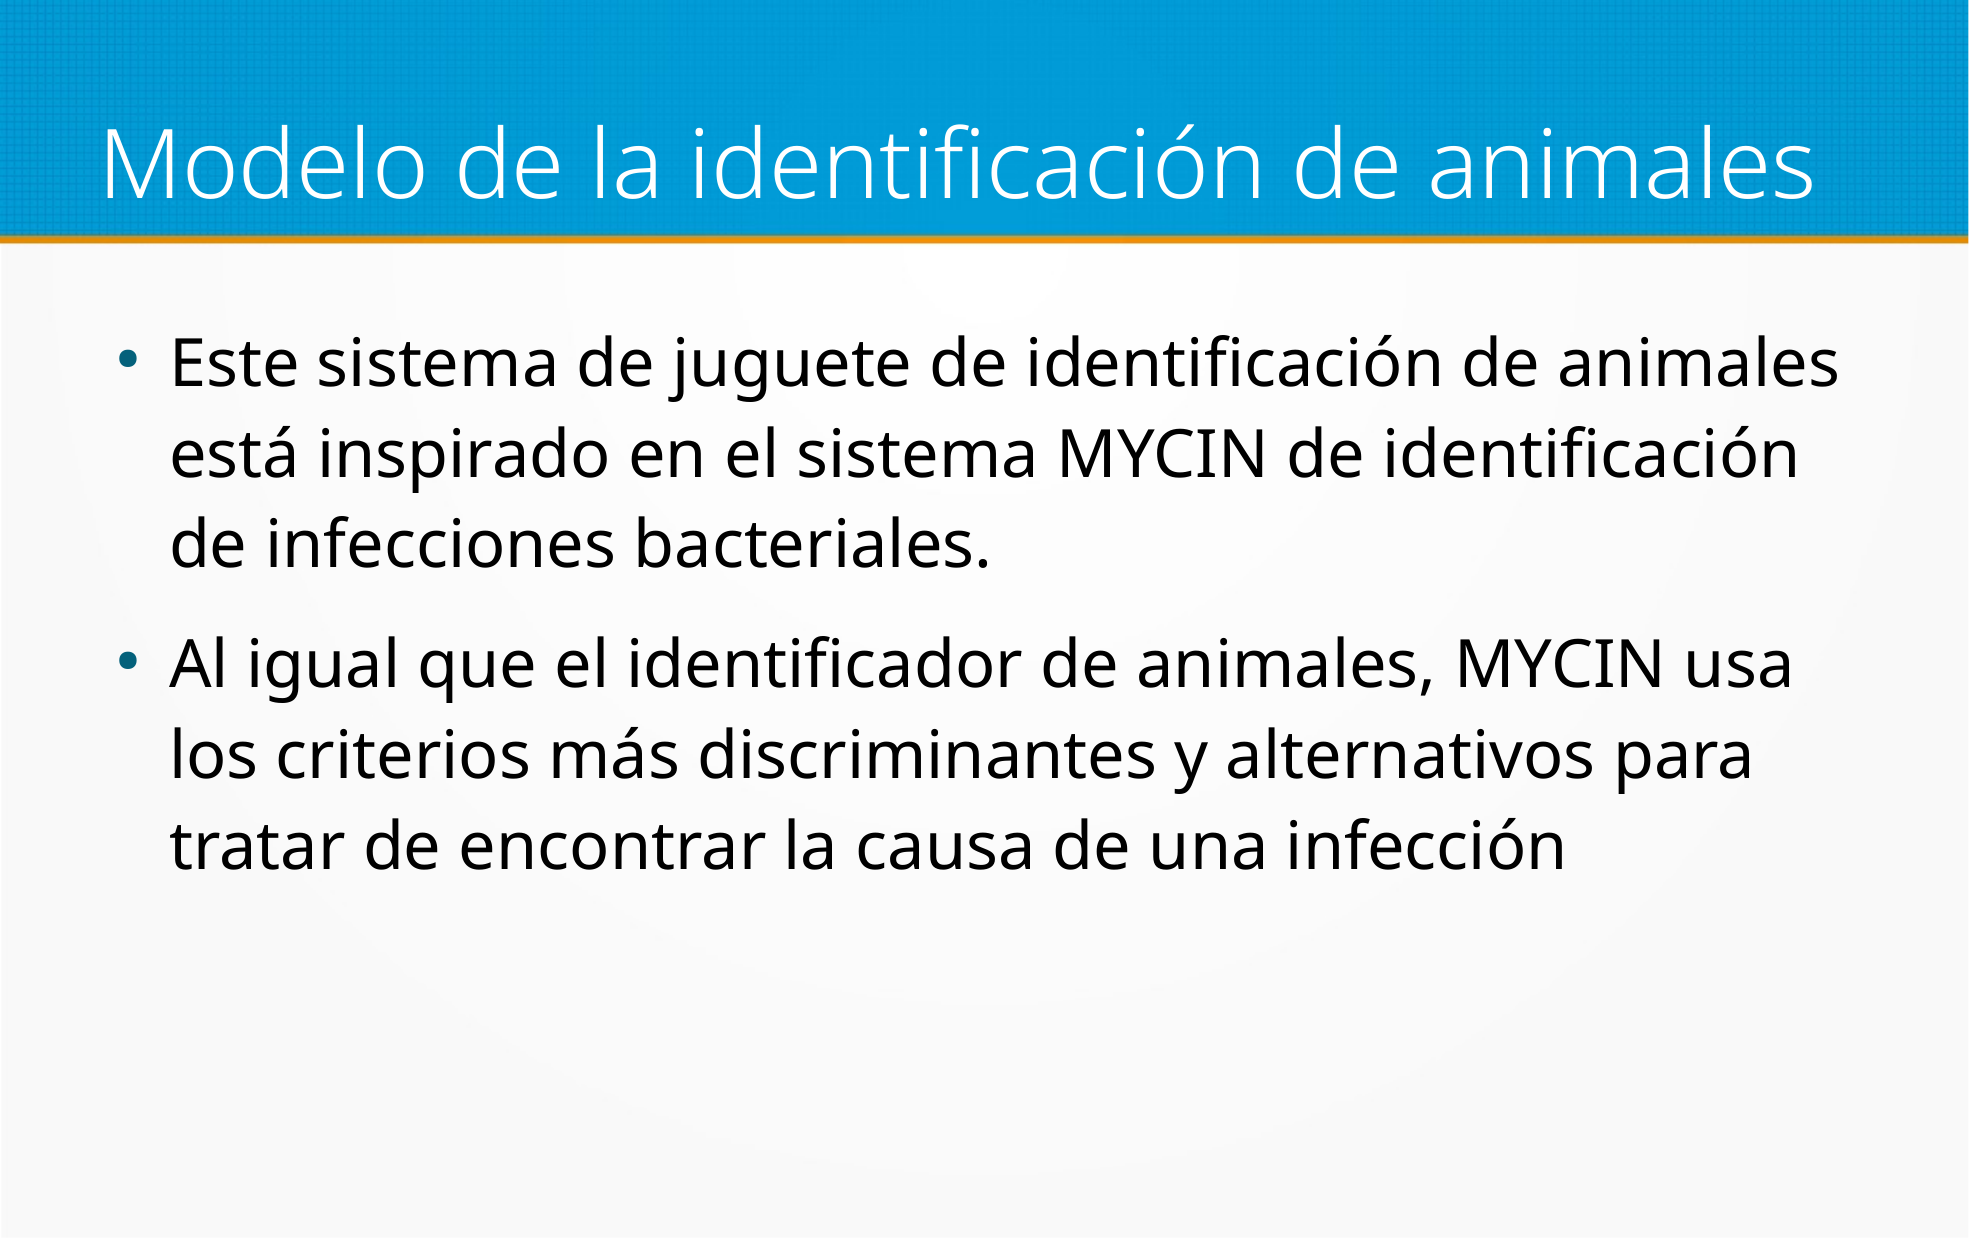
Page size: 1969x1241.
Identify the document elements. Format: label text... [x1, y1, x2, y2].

list Este sistema de juguete de identificación de animales está inspirado en el sistema MYCIN de identificación de infecciones bacteriales. Al igual que el identificador de animales, MYCIN usa los criterios más discriminantes y alternativos para tratar de encontrar la causa de una infección [98, 315, 1861, 1081]
title Modelo de la identificación de animales [98, 19, 1870, 227]
picture [0, 233, 1969, 1241]
